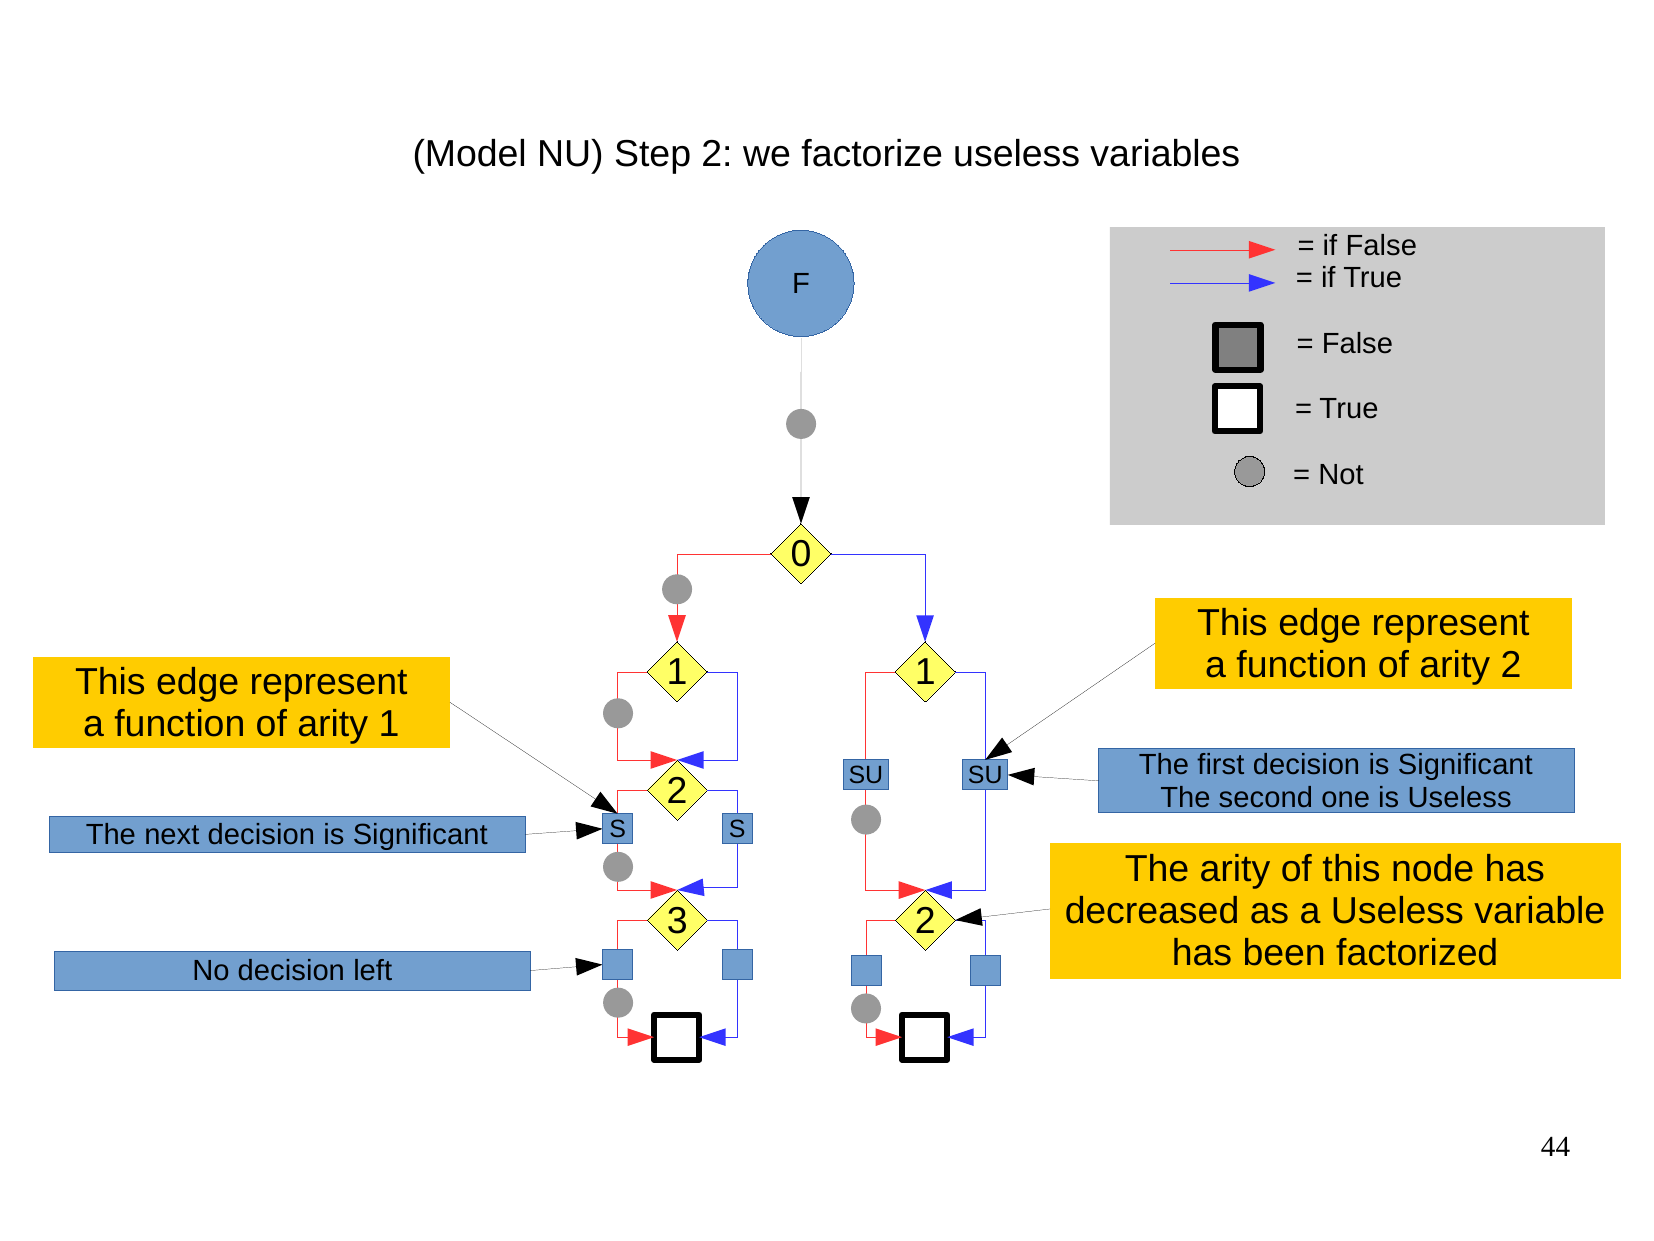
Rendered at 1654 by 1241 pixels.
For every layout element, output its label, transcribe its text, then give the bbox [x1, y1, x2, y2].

text_box The next decision is Significant [49, 816, 526, 853]
text_box [1215, 324, 1261, 370]
text_box [786, 408, 817, 439]
text_box 1 [647, 641, 708, 702]
text_box 1 [895, 641, 956, 702]
text_box F [747, 257, 855, 337]
text_box [722, 949, 753, 980]
text_box [654, 1014, 700, 1060]
text_box The arity of this node has decreased as a Useless variable has been factorized [1050, 843, 1621, 979]
text_box This edge represent a function of arity 2 [1155, 598, 1572, 689]
text_box SU [962, 759, 1008, 790]
title (Model NU) Step 2: we factorize useless variables [82, 49, 1571, 257]
text_box [602, 949, 633, 980]
text_box [851, 955, 882, 986]
text_box 2 [895, 890, 955, 951]
text_box 3 [647, 891, 708, 951]
text_box [603, 987, 634, 1018]
text_box The first decision is Significant The second one is Useless [1098, 748, 1575, 813]
text_box [902, 1014, 948, 1060]
text_box = if False = if True = False = True = Not [1109, 227, 1605, 525]
text_box S [602, 813, 633, 844]
text_box [603, 851, 634, 882]
text_box S [722, 813, 753, 844]
text_box [851, 804, 882, 835]
text_box [850, 993, 882, 1024]
text_box [970, 955, 1001, 986]
text_box [662, 574, 693, 605]
text_box SU [843, 759, 889, 790]
text_box No decision left [54, 951, 531, 991]
text_box 0 [770, 523, 832, 584]
text_box [1234, 456, 1265, 487]
text_box This edge represent a function of arity 1 [33, 657, 450, 748]
text_box 2 [647, 760, 708, 821]
text_box [603, 698, 634, 729]
text_box [1215, 386, 1261, 432]
